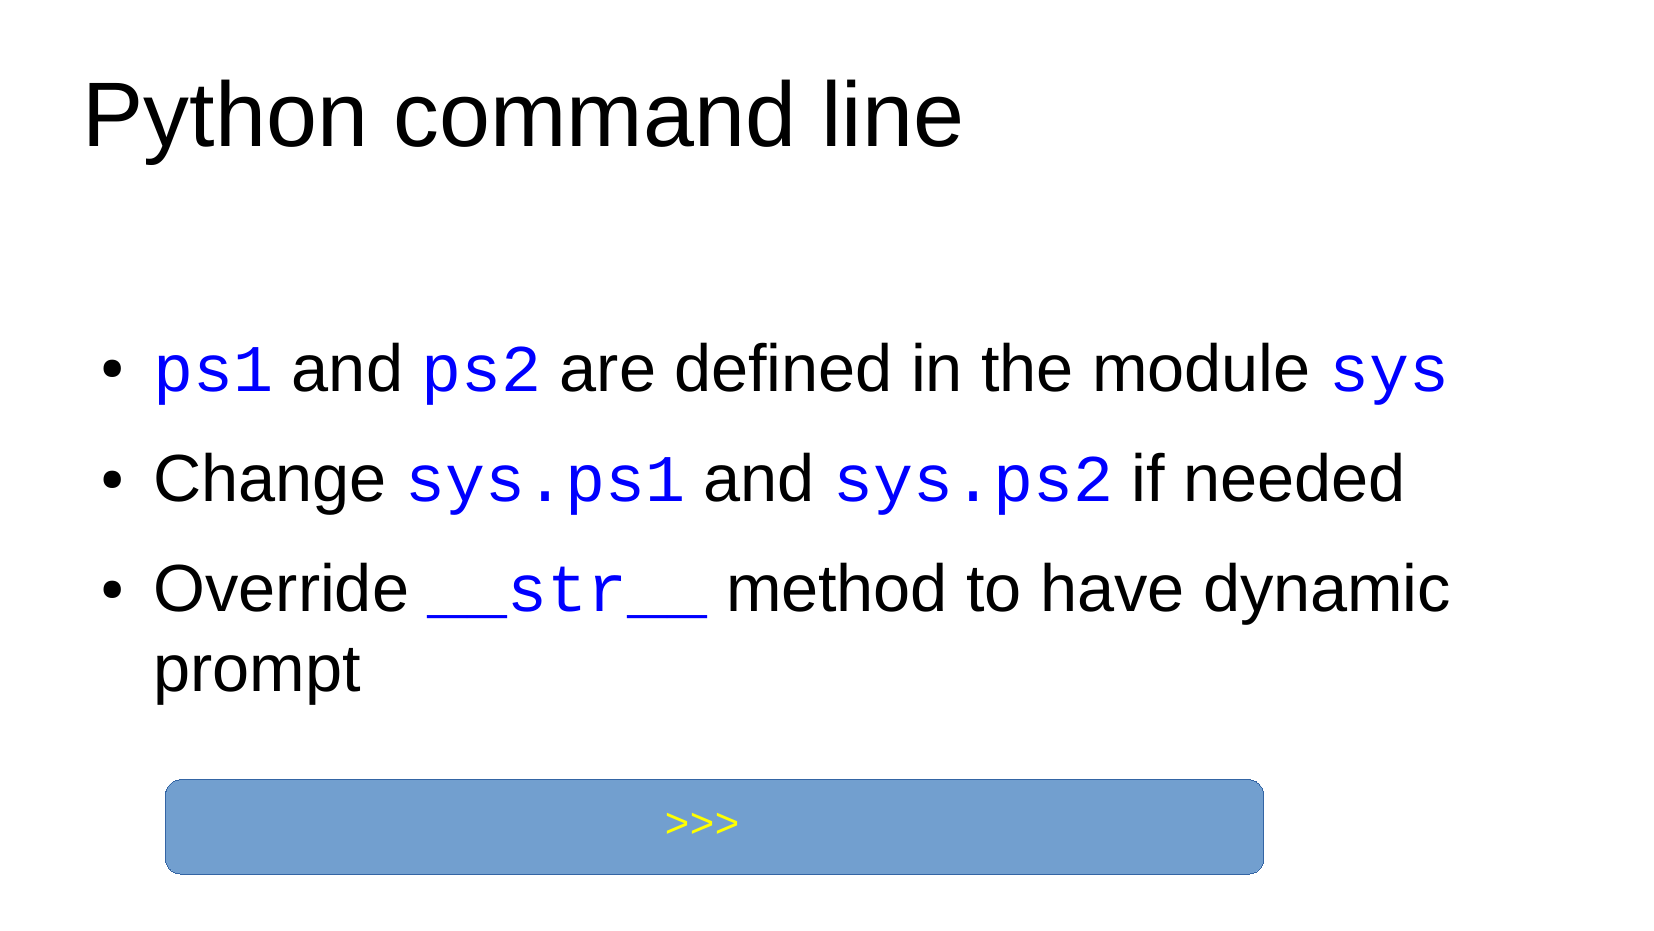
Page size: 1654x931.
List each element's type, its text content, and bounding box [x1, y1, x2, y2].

title Python command line [82, 37, 1571, 193]
list ps1 and ps2 are defined in the module sys Change sys.ps1 and sys.ps2 if needed Override __str__ method to have dynamic prompt [82, 330, 1571, 758]
text_box >>> [165, 779, 1264, 875]
